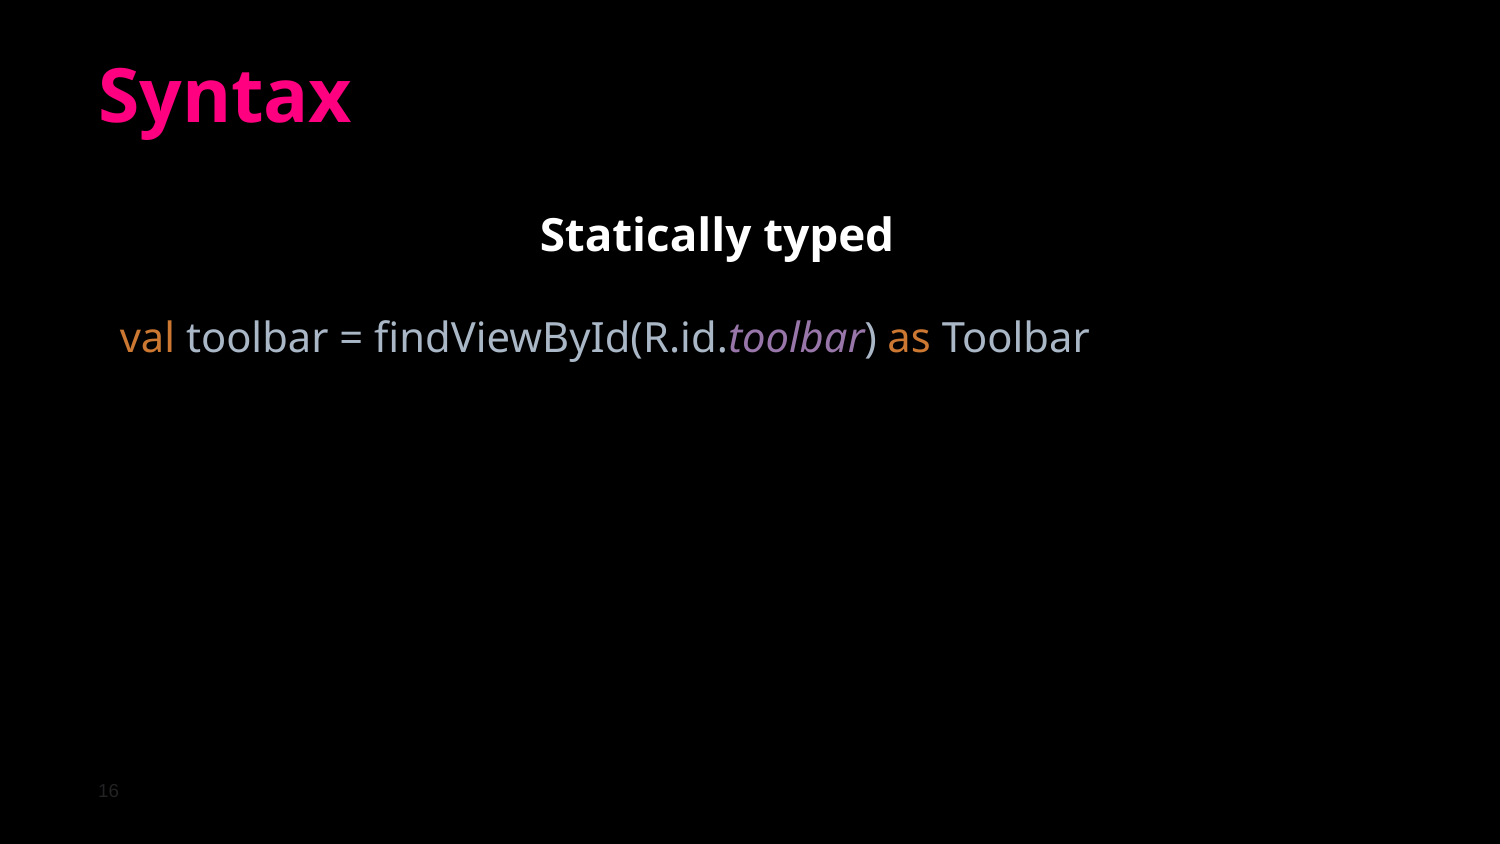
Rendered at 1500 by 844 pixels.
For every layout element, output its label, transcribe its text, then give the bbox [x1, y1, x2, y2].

title Syntax [83, 57, 1416, 151]
text_box val toolbar = findViewById(R.id.toolbar) as Toolbar [105, 300, 1426, 462]
text_box Statically typed [525, 195, 900, 262]
slide_number <number> [83, 767, 434, 813]
